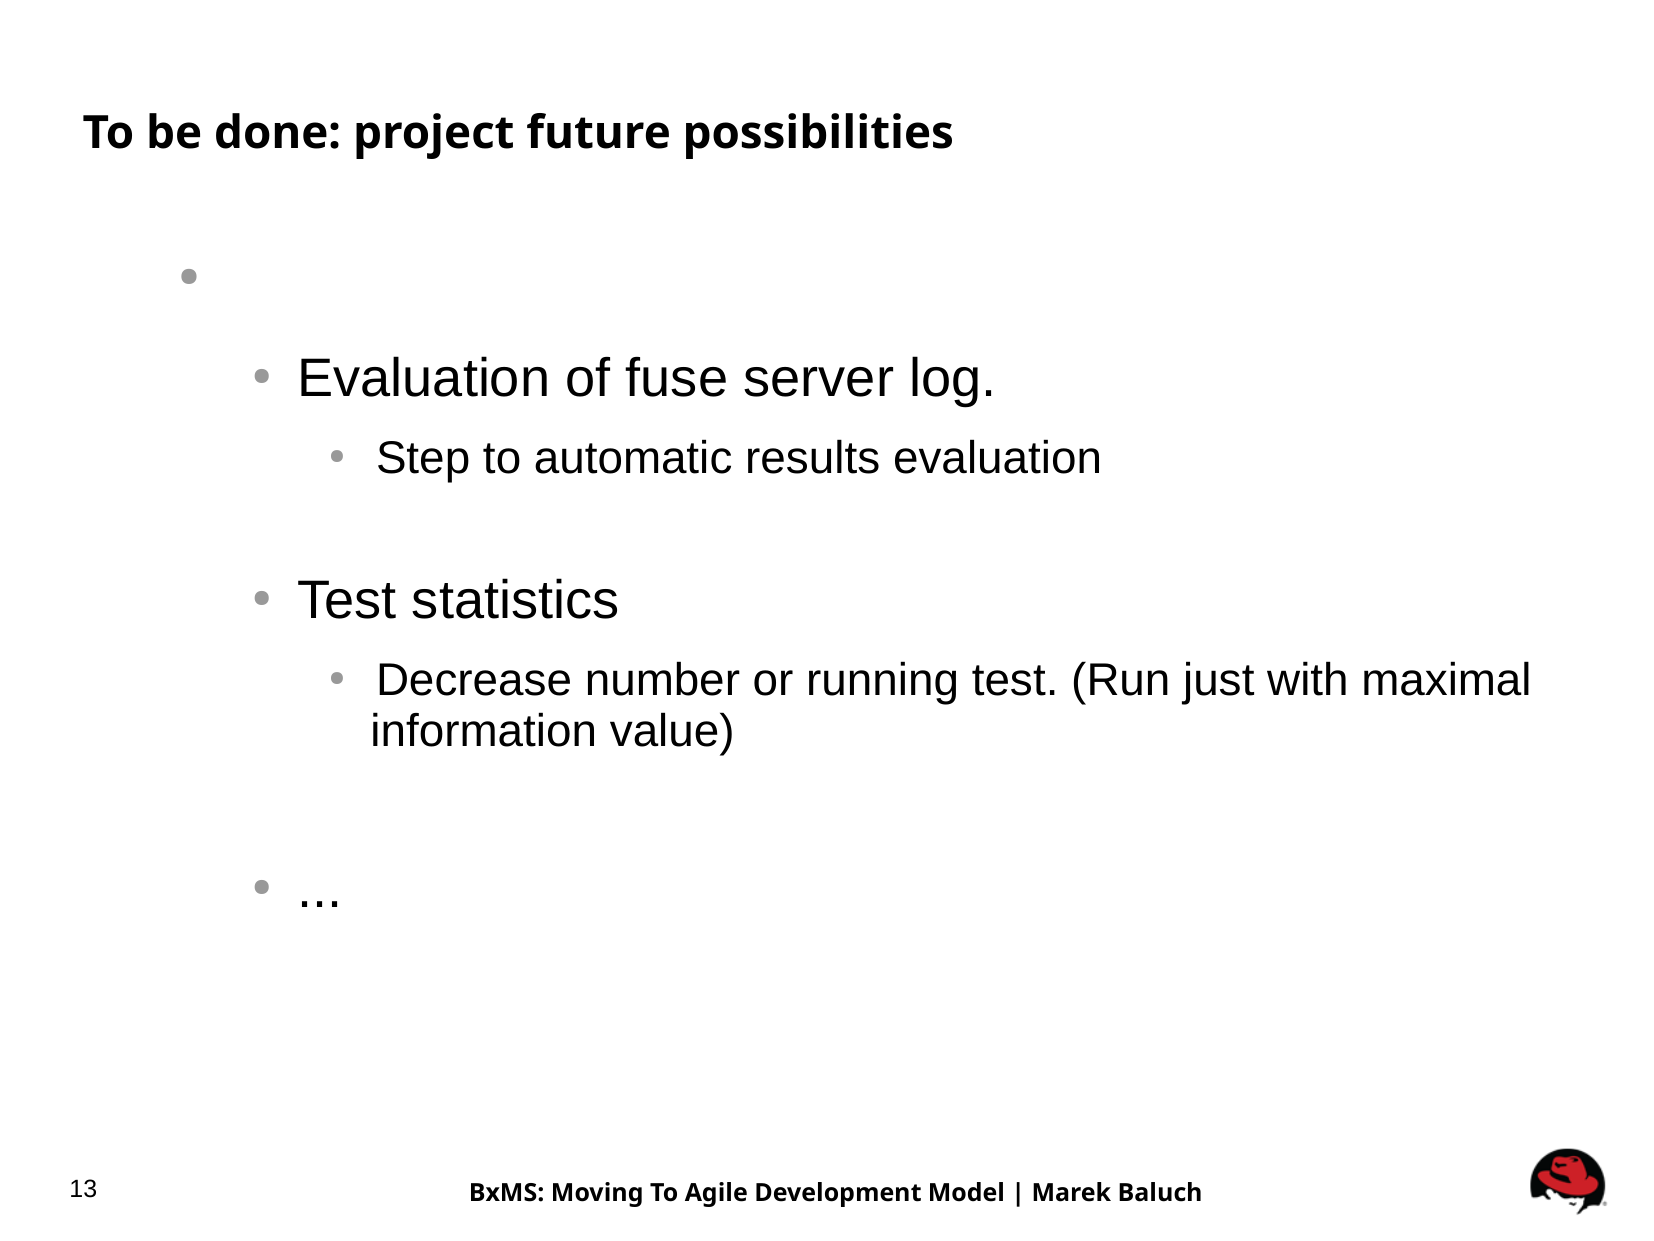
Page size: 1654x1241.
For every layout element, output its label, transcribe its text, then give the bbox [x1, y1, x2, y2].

title To be done: project future possibilities [82, 37, 1571, 226]
list Evaluation of fuse server log. Step to automatic results evaluation Test statistics Decrease number or running test. (Run just with maximal information value) ... [86, 238, 1576, 1129]
picture [1529, 1146, 1613, 1224]
